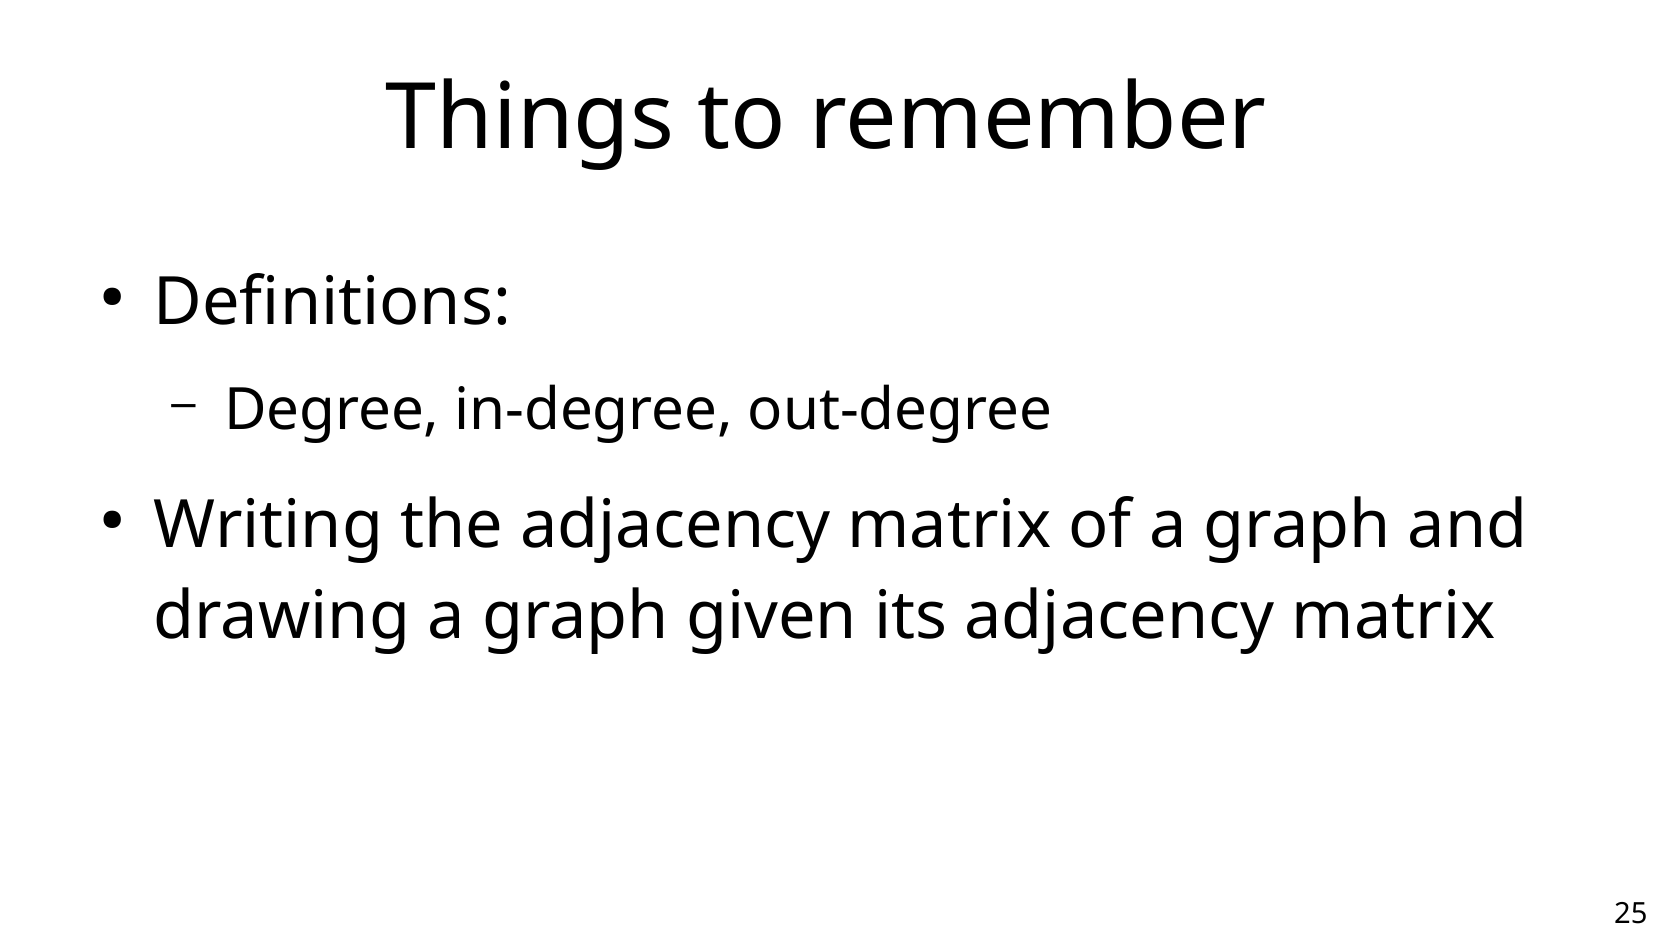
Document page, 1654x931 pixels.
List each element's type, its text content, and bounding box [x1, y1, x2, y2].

list Definitions: Degree, in-degree, out-degree Writing the adjacency matrix of a graph and drawing a graph given its adjacency matrix [82, 253, 1571, 841]
title Things to remember [82, 1, 1571, 226]
